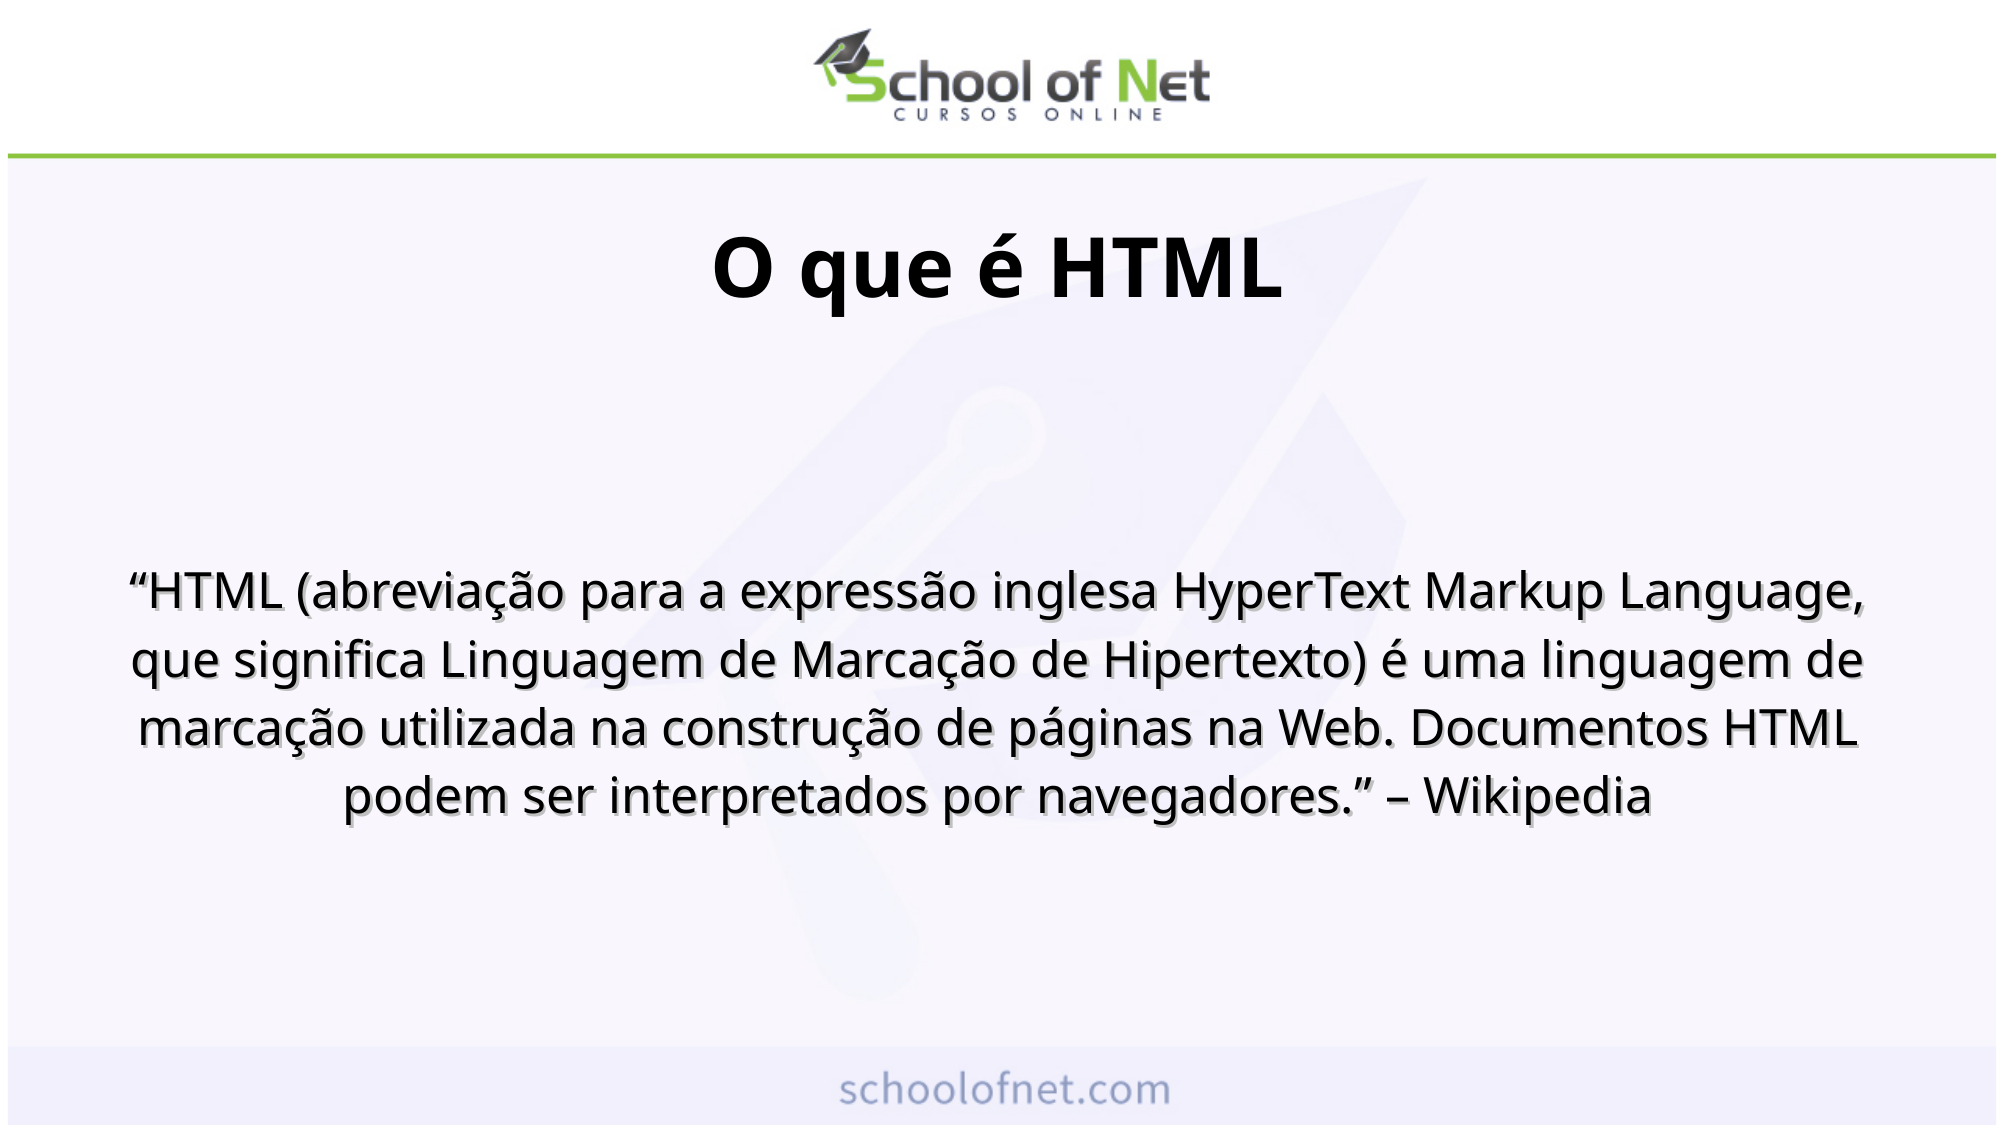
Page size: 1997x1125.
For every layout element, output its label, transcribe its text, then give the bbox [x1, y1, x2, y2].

title O que é HTML [99, 171, 1897, 360]
subtitle “HTML (abreviação para a expressão inglesa HyperText Markup Language, que significa Linguagem de Marcação de Hipertexto) é uma linguagem de marcação utilizada na construção de páginas na Web. Documentos HTML podem ser interpretados por navegadores.” – Wikipedia [99, 377, 1897, 1006]
picture [7, 5, 1997, 1125]
